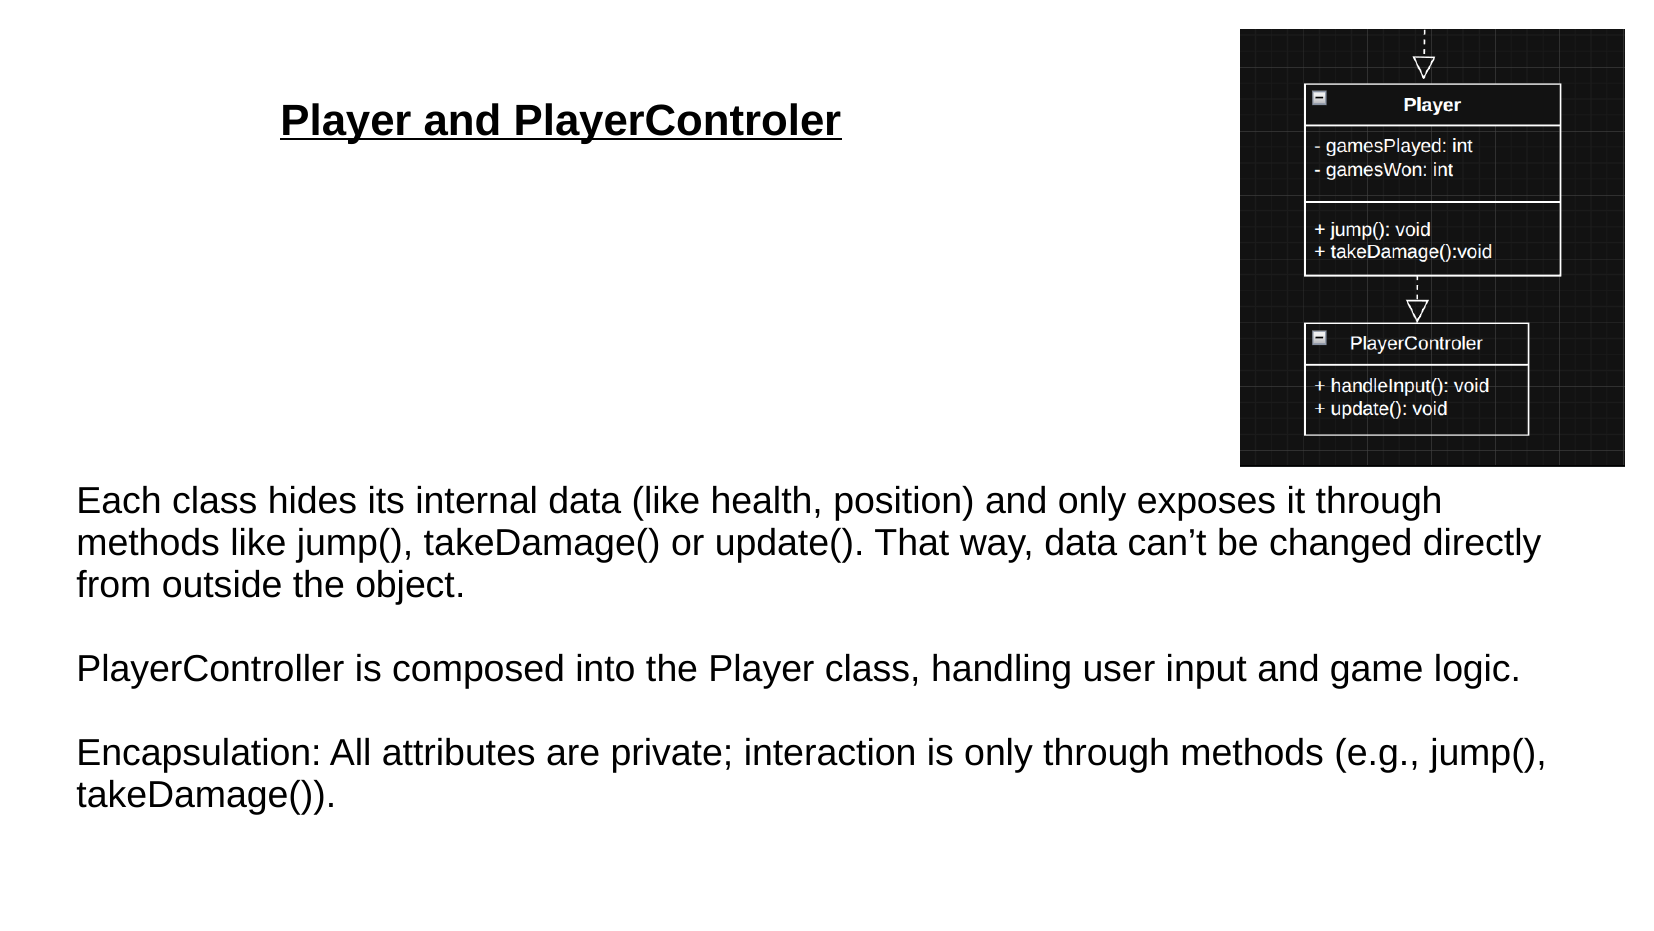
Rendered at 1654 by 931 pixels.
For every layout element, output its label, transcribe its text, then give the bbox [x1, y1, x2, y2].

text_box Each class hides its internal data (like health, position) and only exposes it through methods like jump(), takeDamage() or update(). That way, data can’t be changed directly from outside the object. PlayerController is composed into the Player class, handling user input and game logic. Encapsulation: All attributes are private; interaction is only through methods (e.g., jump(), takeDamage()). [61, 472, 1565, 824]
picture [1240, 29, 1625, 467]
text_box Player and PlayerControler [265, 88, 1034, 237]
